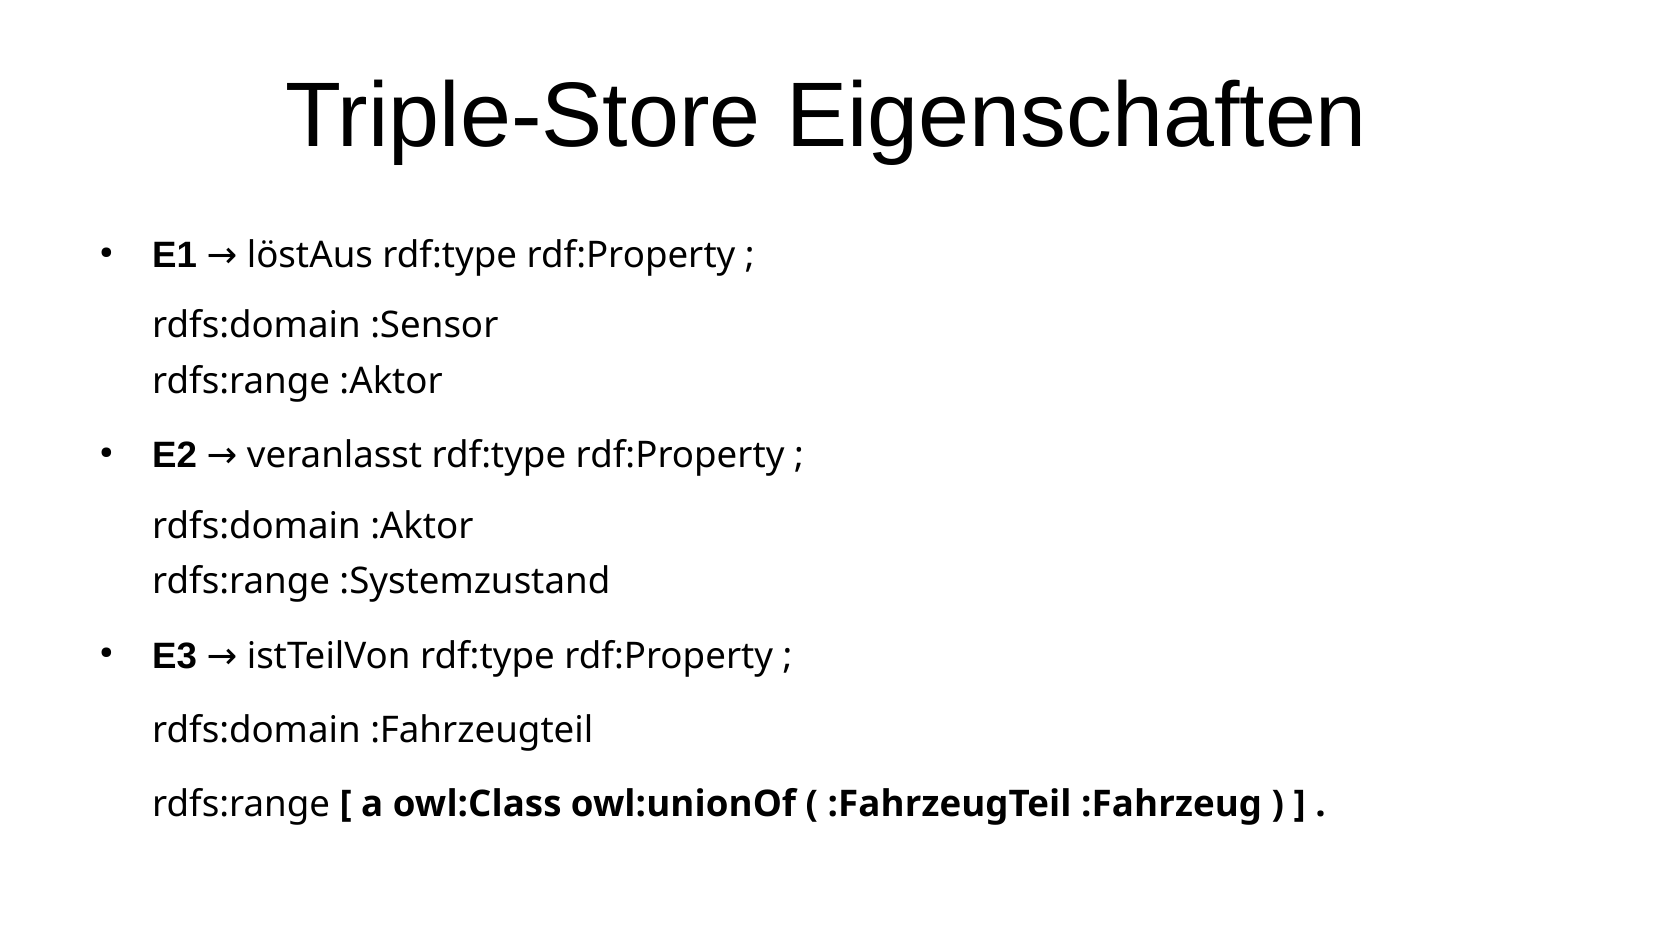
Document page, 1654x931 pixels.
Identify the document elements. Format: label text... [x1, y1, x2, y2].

list E1 → löstAus rdf:type rdf:Property ; rdfs:domain :Sensor rdfs:range :Aktor E2 → veranlasst rdf:type rdf:Property ; rdfs:domain :Aktor rdfs:range :Systemzustand E3 → istTeilVon rdf:type rdf:Property ; rdfs:domain :Fahrzeugteil rdfs:range [ a owl:Class owl:unionOf ( :FahrzeugTeil :Fahrzeug ) ] . [82, 162, 1571, 831]
title Triple-Store Eigenschaften [82, 37, 1571, 162]
